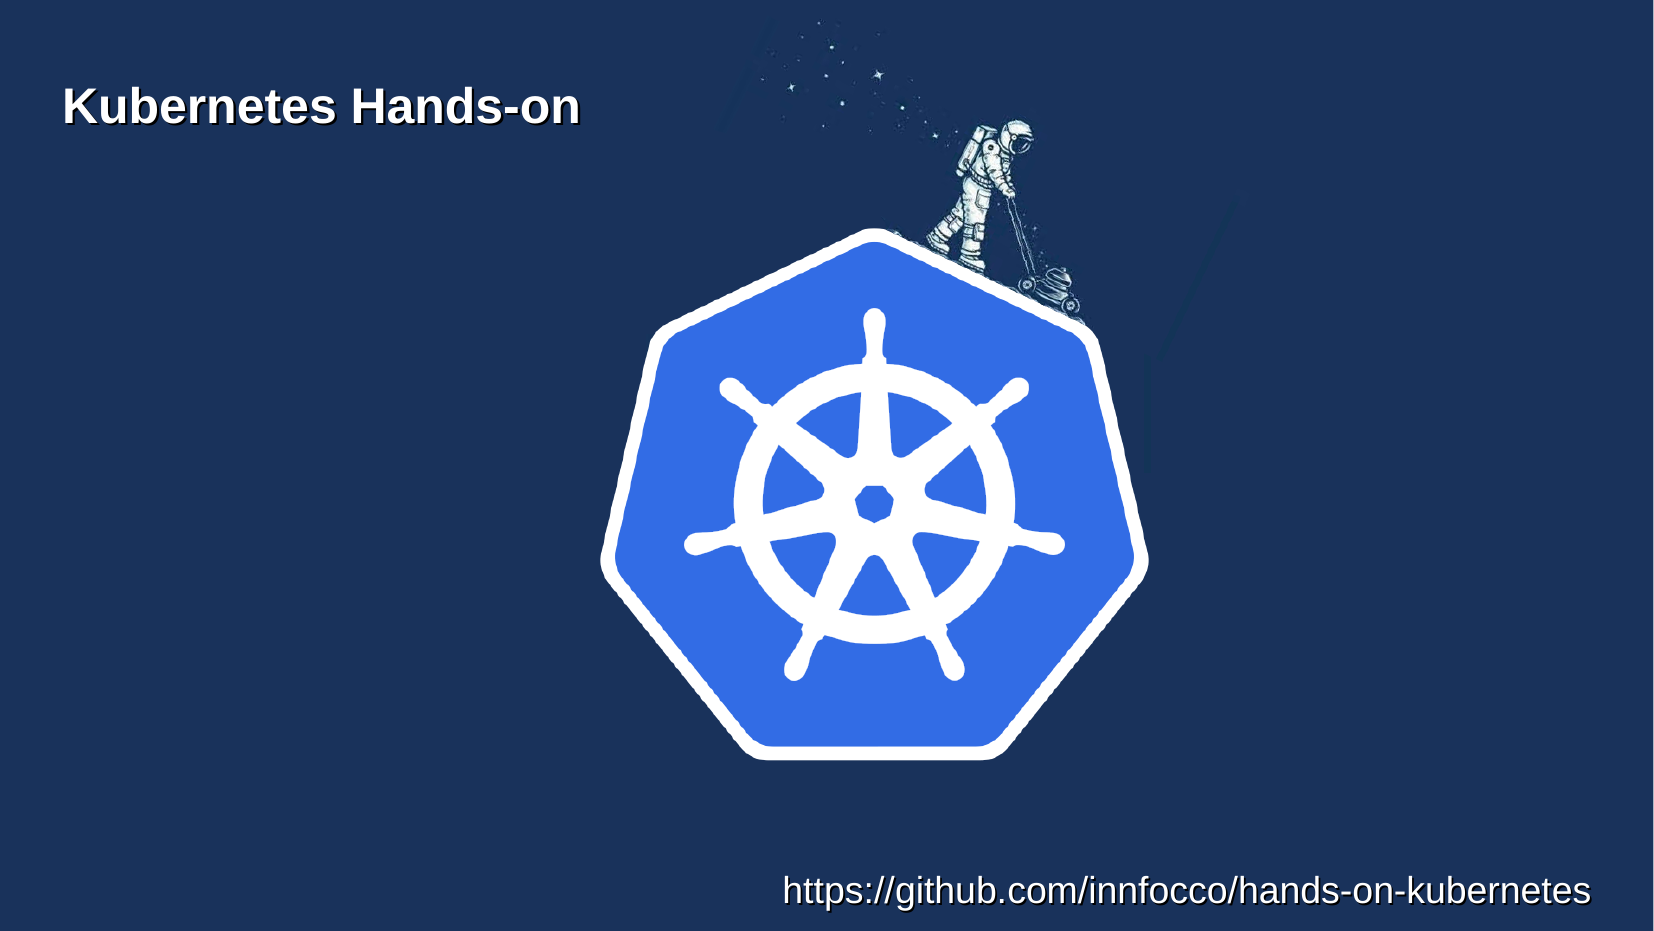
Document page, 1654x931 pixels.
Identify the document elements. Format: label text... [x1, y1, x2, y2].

text_box https://github.com/innfocco/hands-on-kubernetes [767, 862, 1636, 922]
text_box Kubernetes Hands-on [47, 70, 662, 166]
picture [0, 0, 1654, 931]
